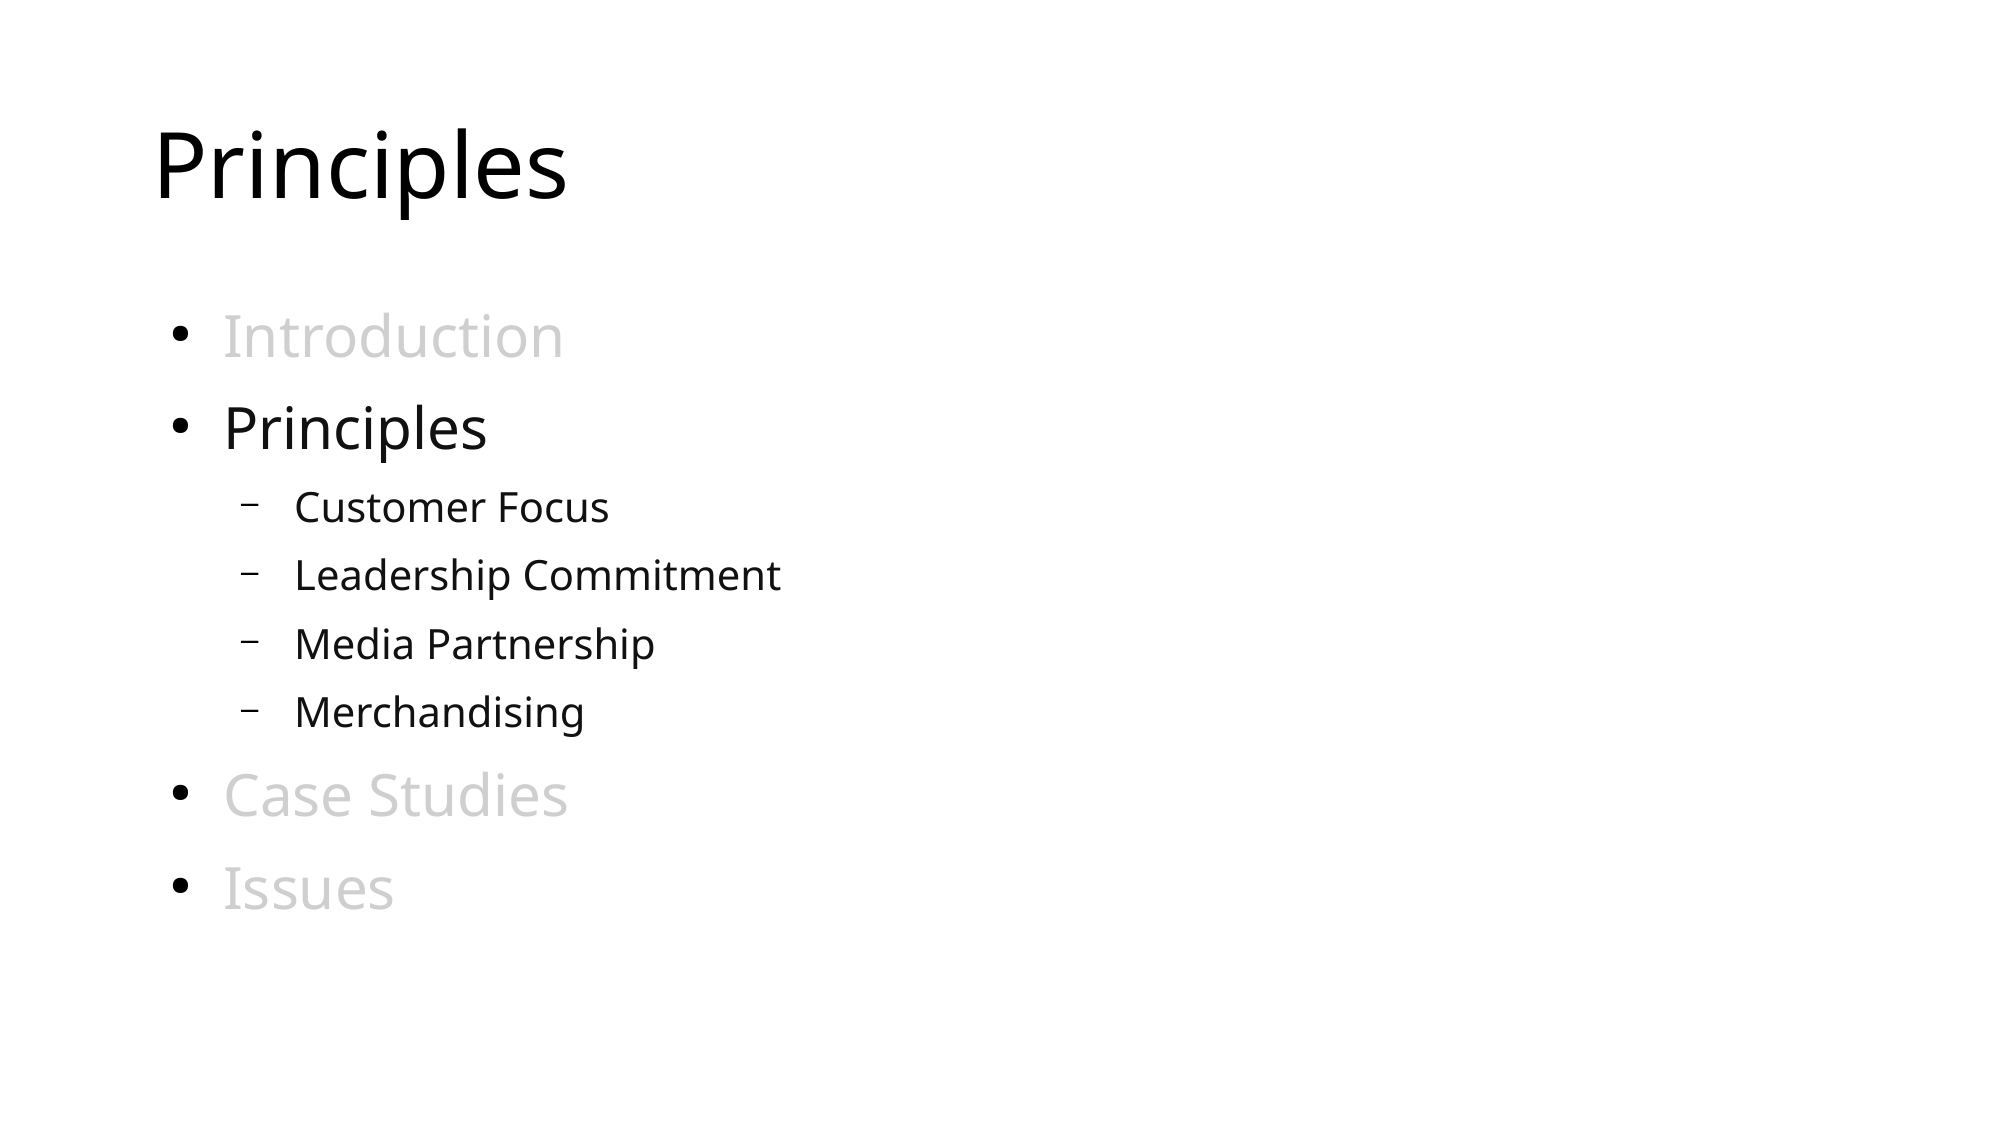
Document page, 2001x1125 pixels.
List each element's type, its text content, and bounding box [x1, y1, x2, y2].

list Introduction Principles Customer Focus Leadership Commitment Media Partnership Merchandising Case Studies Issues [137, 299, 1863, 1014]
title Principles [137, 59, 1863, 278]
